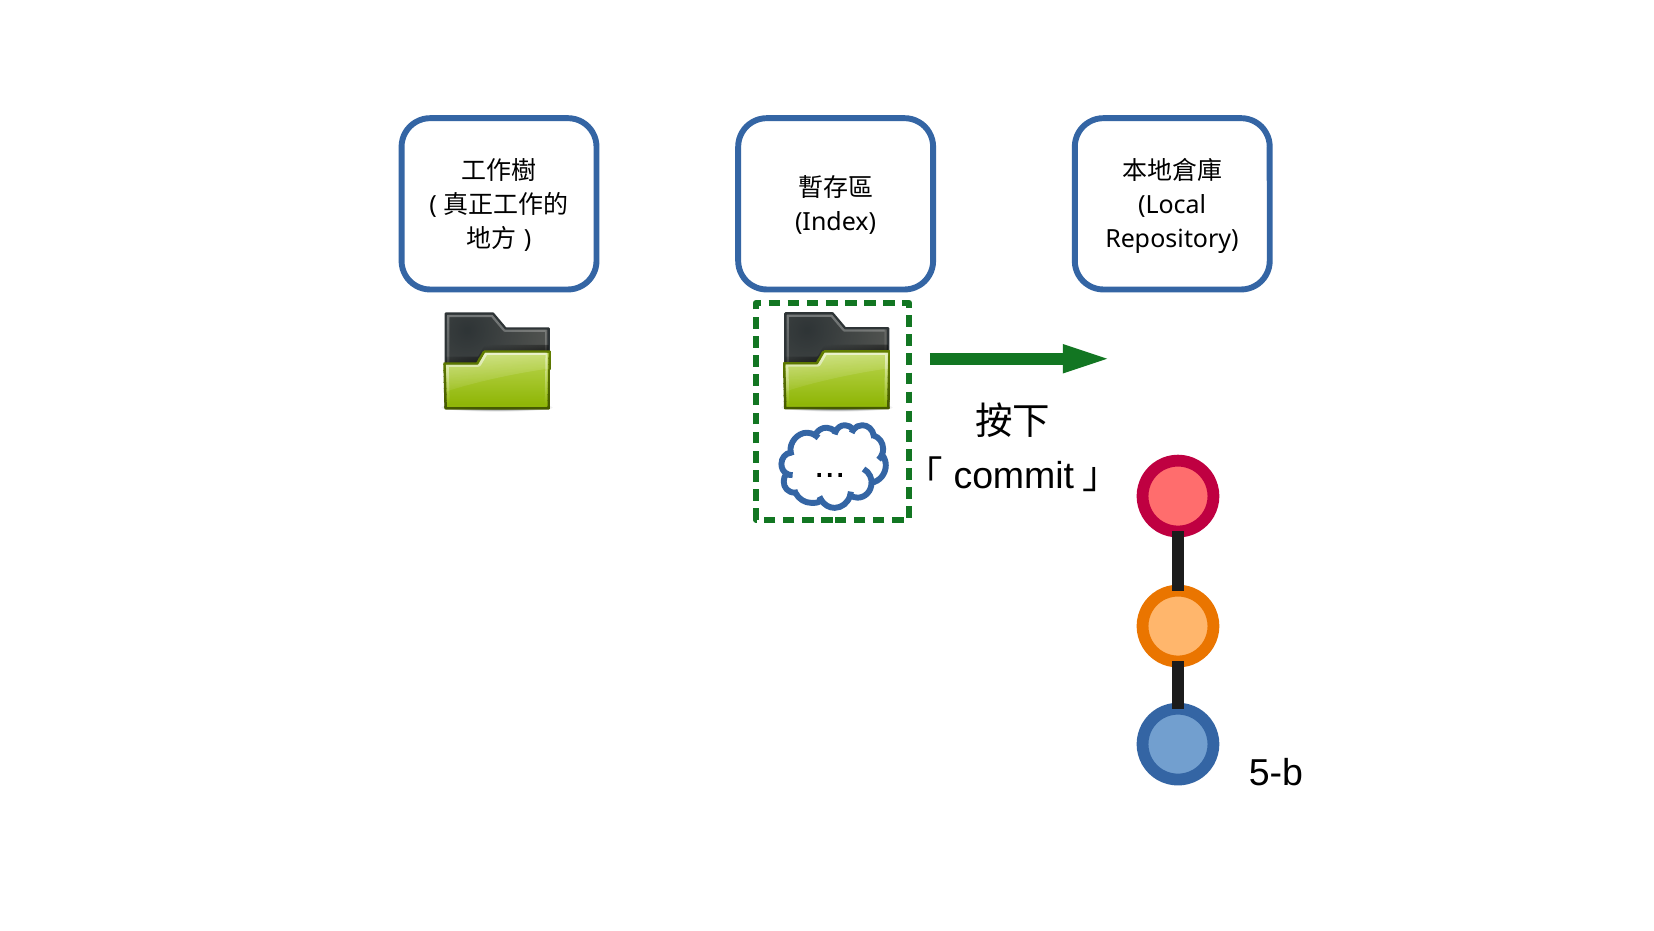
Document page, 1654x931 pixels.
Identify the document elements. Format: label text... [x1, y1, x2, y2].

text_box [1143, 460, 1214, 531]
text_box 工作樹 (真正工作的地方) [401, 118, 597, 290]
text_box 本地倉庫 (Local Repository) [1074, 118, 1270, 290]
text_box [1142, 591, 1214, 661]
picture [439, 303, 555, 418]
text_box 按下 「commit」 [882, 383, 1143, 548]
text_box 暫存區 (Index) [738, 118, 934, 290]
picture [779, 302, 895, 418]
text_box ... [781, 425, 882, 508]
text_box [1142, 709, 1214, 780]
text_box 5-b [1234, 744, 1371, 801]
